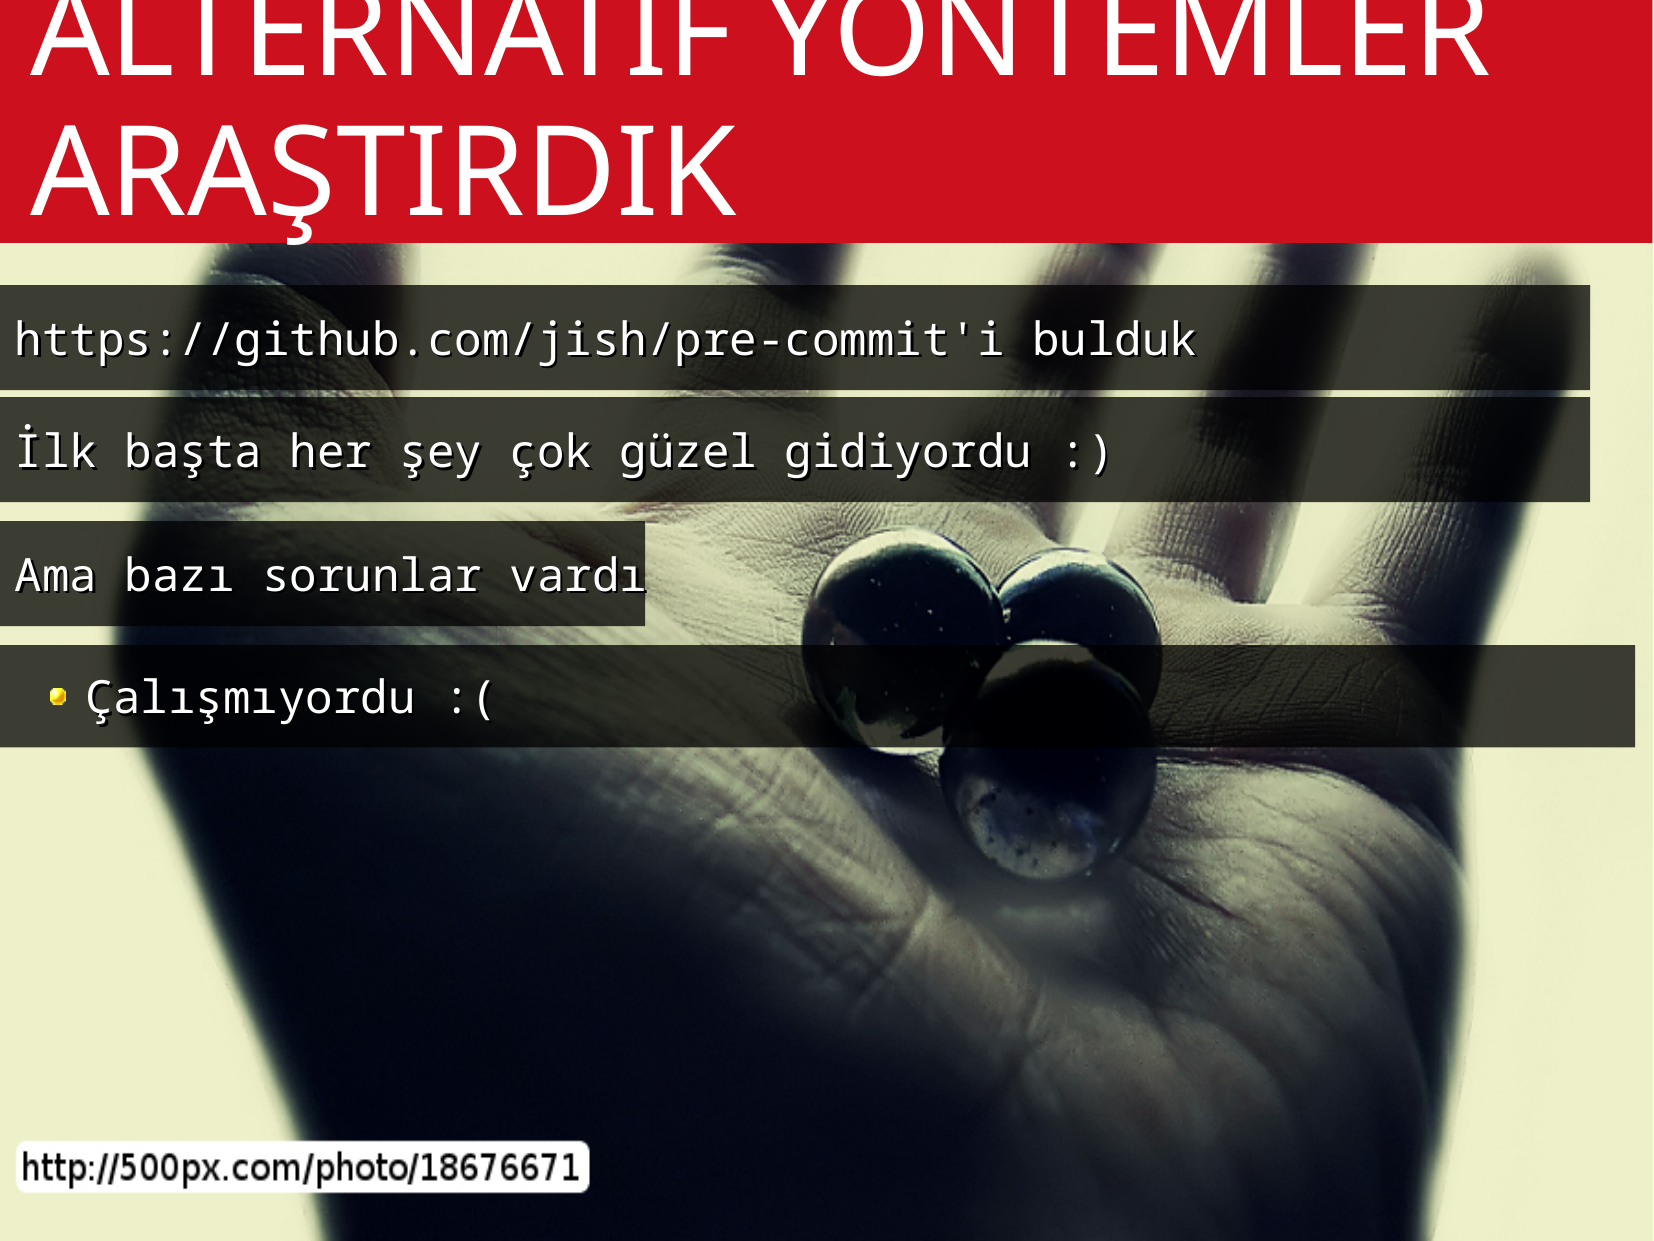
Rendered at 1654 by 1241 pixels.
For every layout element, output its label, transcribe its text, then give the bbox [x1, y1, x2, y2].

text_box https://github.com/jish/pre-commit'i bulduk [0, 285, 1591, 391]
picture [50, 688, 66, 705]
picture [0, 0, 1654, 1241]
title ALTERNATİF YÖNTEMLER ARAŞTIRDIK [0, 0, 1653, 207]
text_box Ama bazı sorunlar vardı [0, 521, 646, 627]
text_box Çalışmıyordu :( [0, 645, 1636, 748]
text_box İlk başta her şey çok güzel gidiyordu :) [0, 397, 1591, 503]
